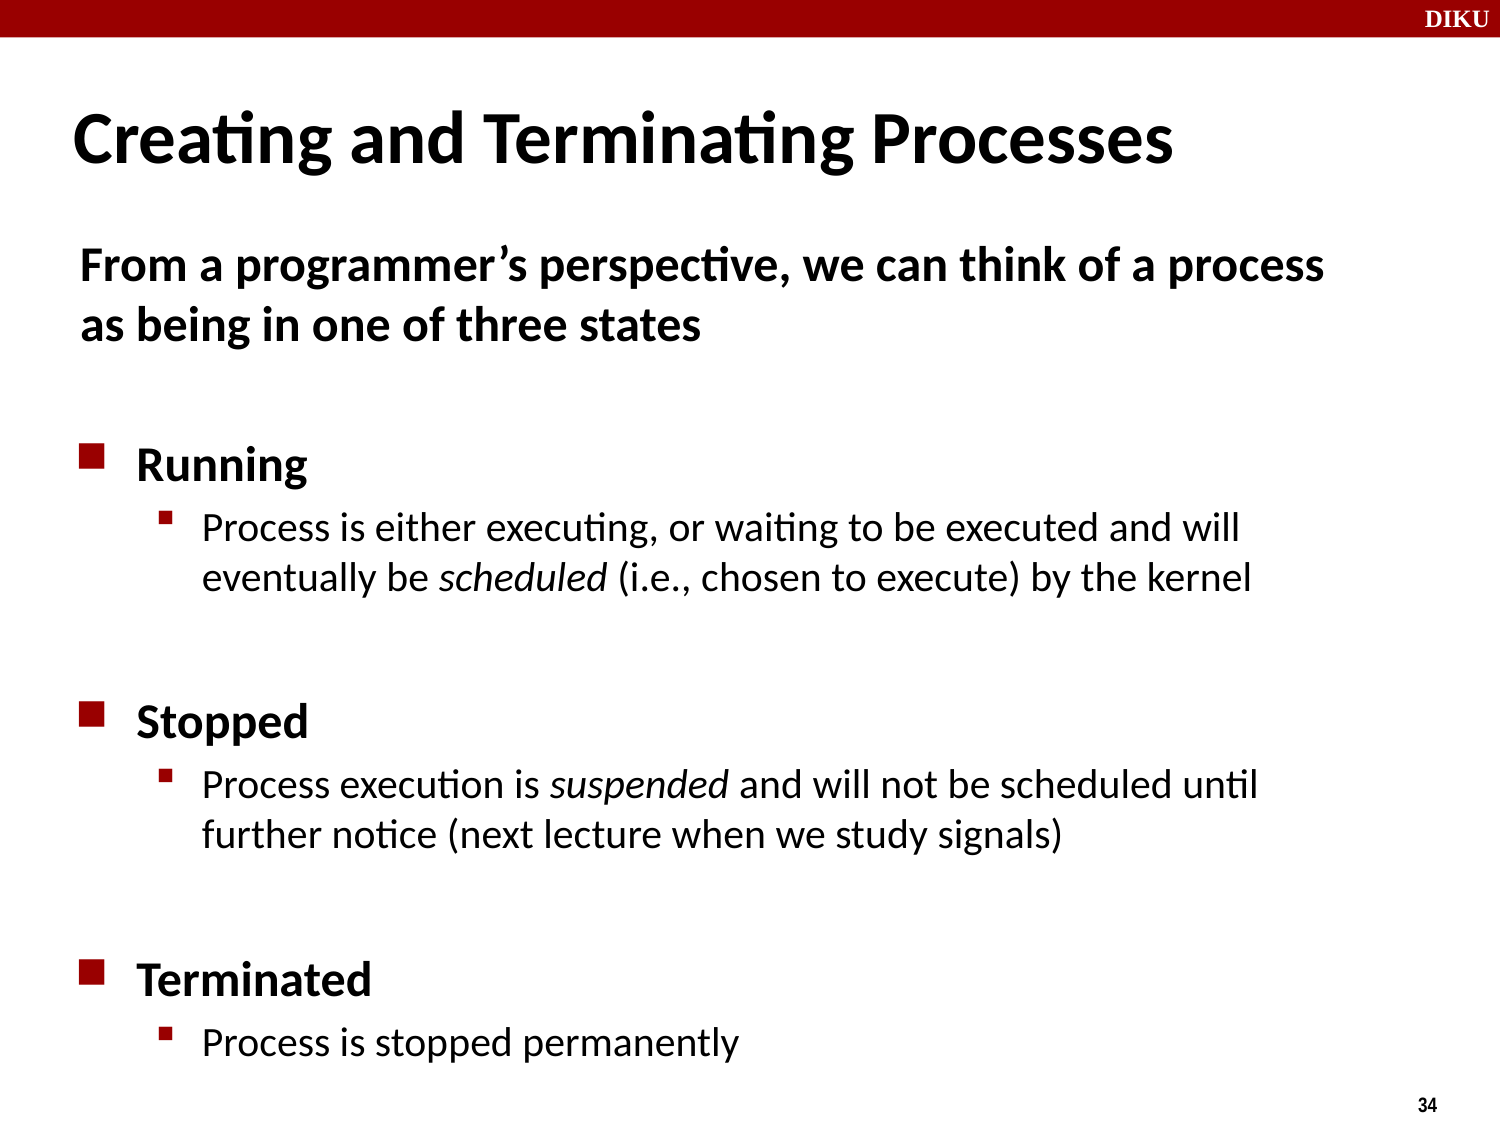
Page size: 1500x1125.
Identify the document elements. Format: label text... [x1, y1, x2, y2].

title Creating and Terminating Processes [58, 71, 1304, 197]
list From a programmer’s perspective, we can think of a process as being in one of three states Running Process is either executing, or waiting to be executed and will eventually be scheduled (i.e., chosen to execute) by the kernel Stopped Process execution is suspended and will not be scheduled until further notice (next lecture when we study signals) Terminated Process is stopped permanently [65, 223, 1361, 1050]
